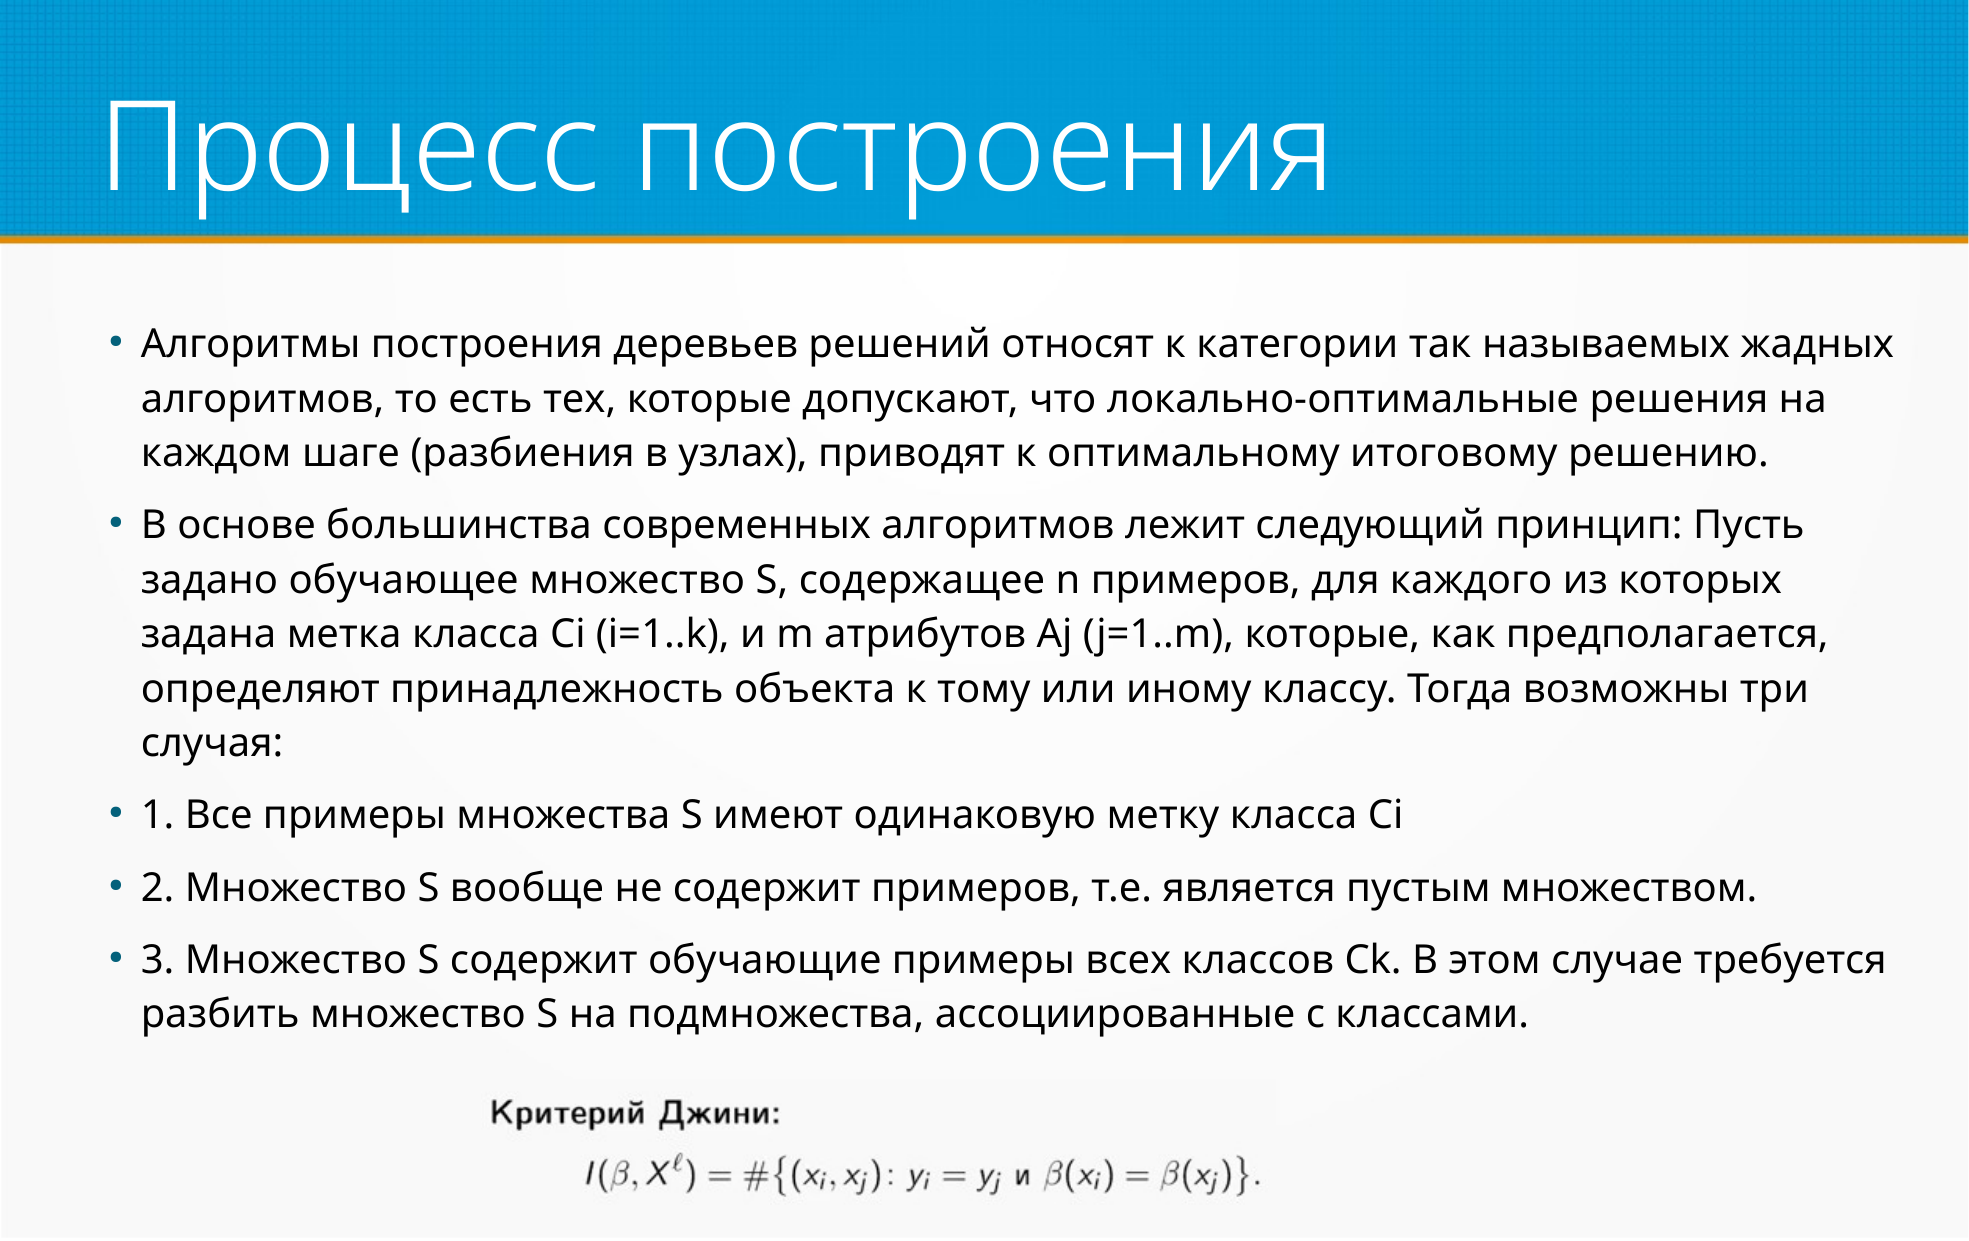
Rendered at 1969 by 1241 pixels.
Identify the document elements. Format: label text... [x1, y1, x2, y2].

list Алгоритмы построения деревьев решений относят к категории так называемых жадных алгоритмов, то есть тех, которые допускают, что локально-оптимальные решения на каждом шаге (разбиения в узлах), приводят к оптимальному итоговому решению. В основе большинства современных алгоритмов лежит следующий принцип: Пусть задано обучающее множество S, содержащеe n примеров, для каждого из которых задана метка класса Ci (i=1..k), и m атрибутов Aj (j=1..m), которые, как предполагается, определяют принадлежность объекта к тому или иному классу. Тогда возможны три случая: 1. Все примеры множества S имеют одинаковую метку класса Ci 2. Множество S вообще не содержит примеров, т.е. является пустым множеством. 3. Множество S содержит обучающие примеры всех классов Ck. В этом случае требуется разбить множество S на подмножества, ассоциированные с классами. [98, 315, 1914, 1081]
title Процесс построения [98, 19, 1870, 227]
picture [0, 233, 1969, 1241]
